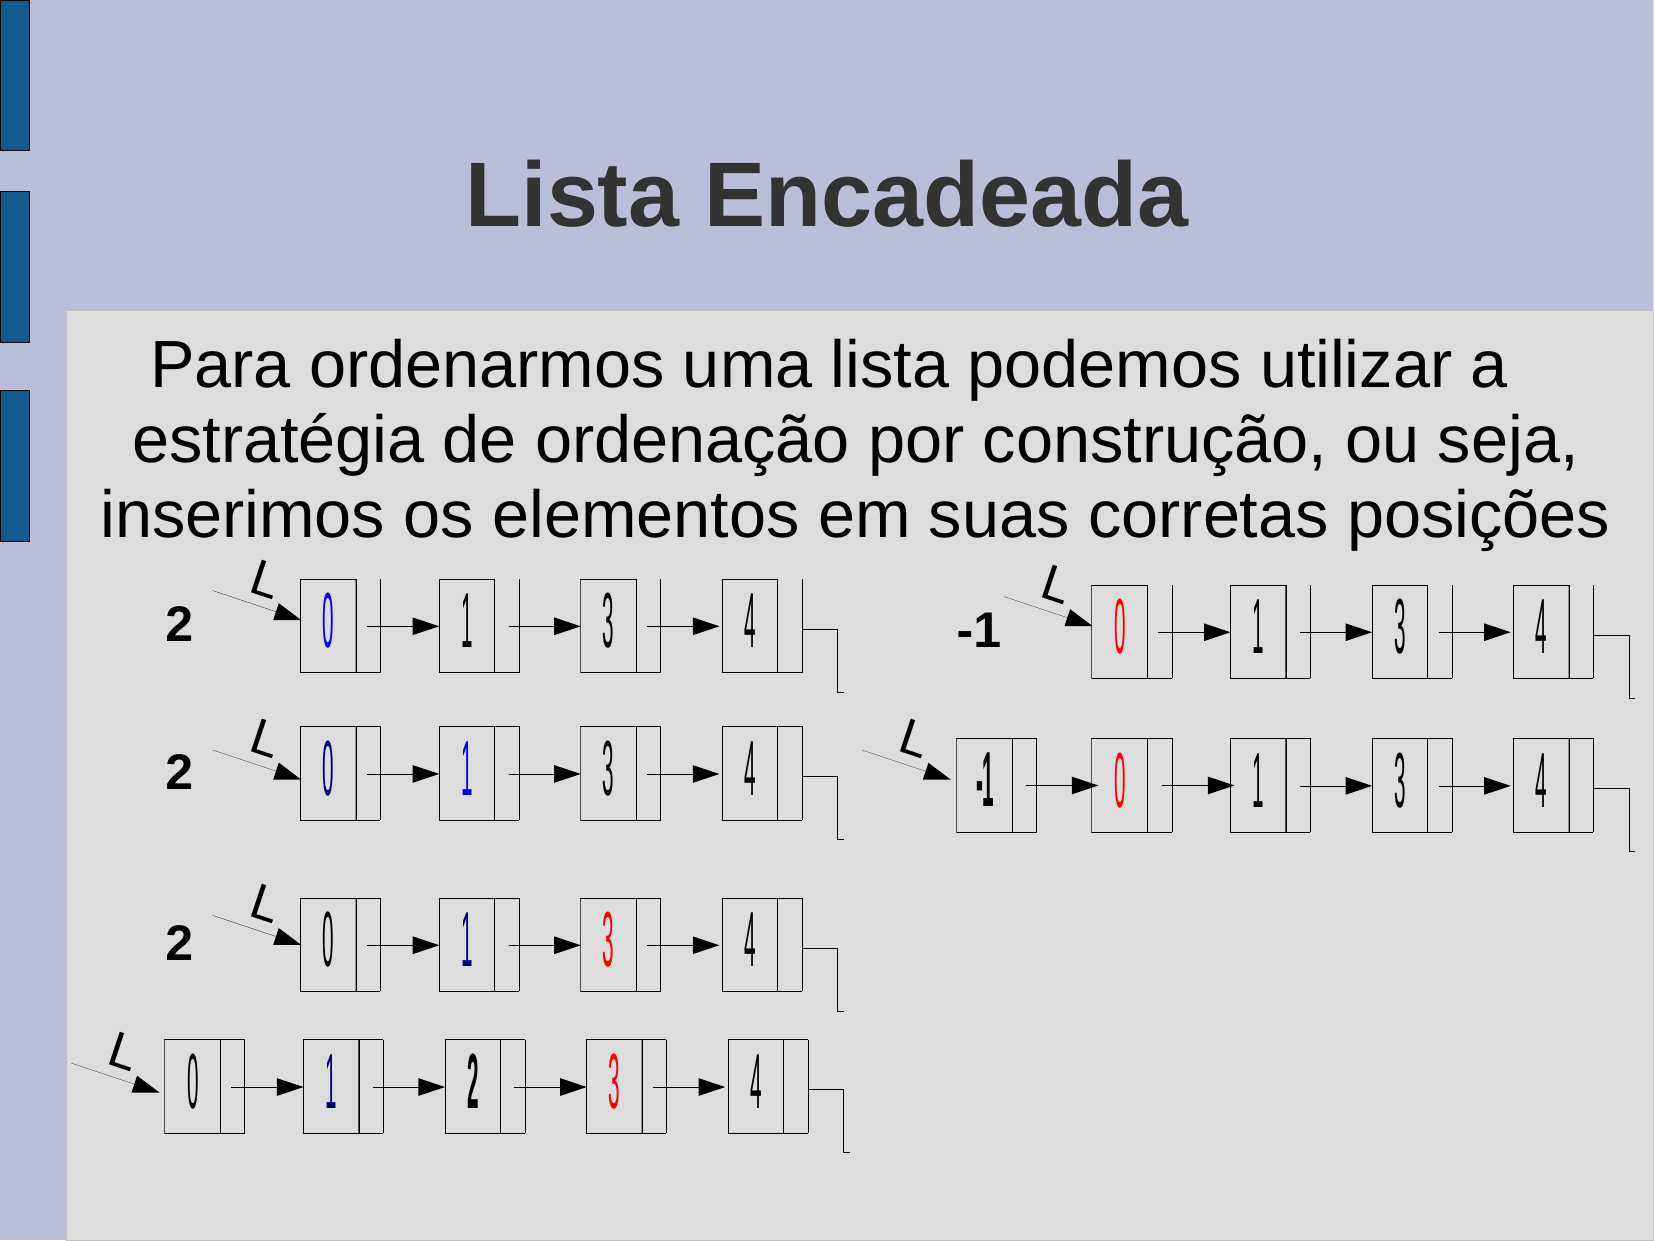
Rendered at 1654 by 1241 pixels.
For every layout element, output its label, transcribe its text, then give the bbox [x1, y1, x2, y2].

chart [444, 1039, 527, 1140]
chart [586, 1039, 668, 1140]
chart [300, 897, 382, 999]
chart [1371, 738, 1453, 839]
text_box 2 [165, 596, 194, 654]
chart [727, 1039, 810, 1140]
chart [1091, 738, 1173, 839]
chart [1371, 584, 1453, 686]
text_box 2 [165, 915, 194, 973]
chart [580, 897, 662, 999]
chart [721, 578, 804, 680]
chart [300, 726, 382, 827]
list Para ordenarmos uma lista podemos utilizar a estratégia de ordenação por construção, ou seja, inserimos os elementos em suas corretas posições [23, 327, 1619, 552]
chart [956, 738, 1038, 839]
chart [1230, 738, 1312, 839]
text_box -1 [956, 602, 1002, 660]
chart [721, 897, 804, 999]
chart [438, 897, 521, 999]
text_box 2 [165, 744, 194, 802]
chart [721, 726, 804, 827]
chart [1513, 738, 1595, 839]
title Lista Encadeada [121, 91, 1534, 299]
chart [164, 1039, 246, 1140]
chart [580, 578, 662, 680]
chart [1513, 584, 1595, 686]
chart [300, 578, 382, 680]
chart [438, 578, 521, 680]
chart [438, 726, 521, 827]
chart [302, 1039, 385, 1140]
chart [1230, 584, 1312, 686]
chart [580, 726, 662, 827]
chart [1091, 584, 1173, 686]
